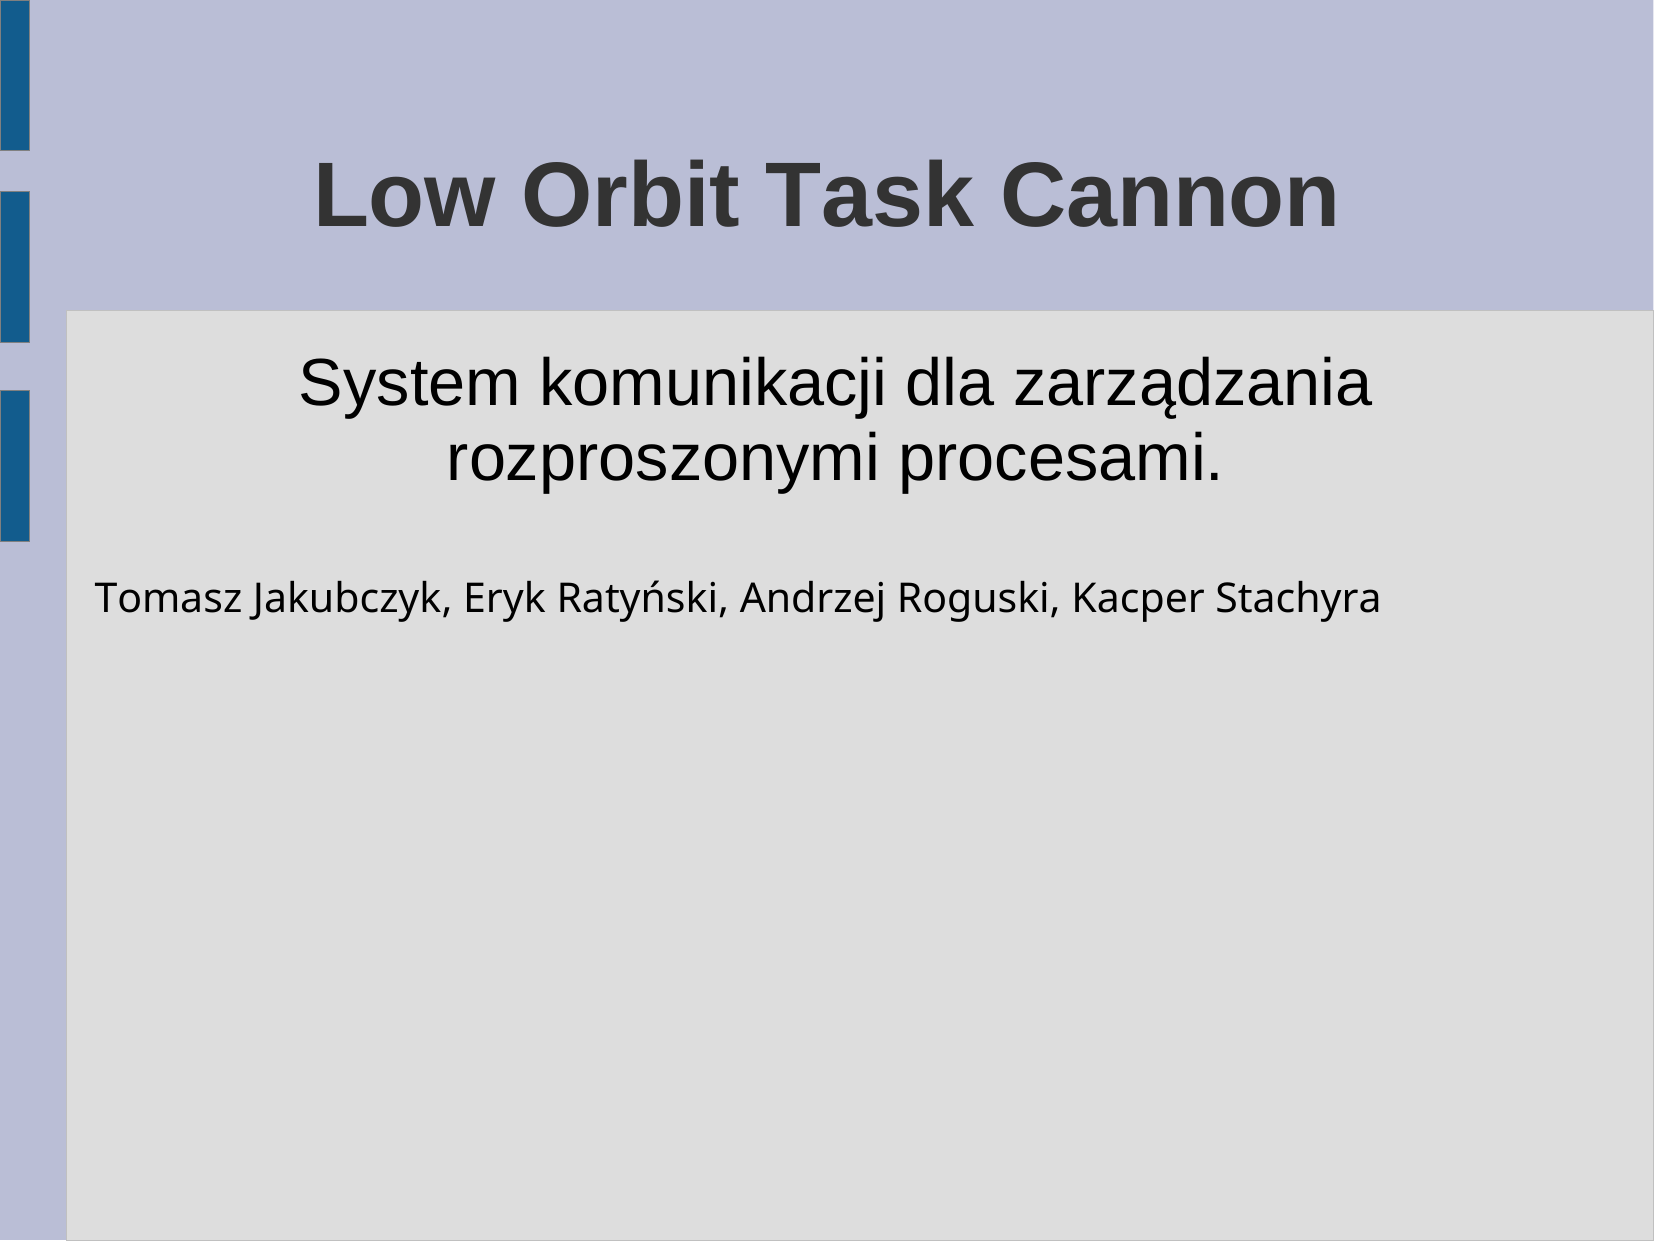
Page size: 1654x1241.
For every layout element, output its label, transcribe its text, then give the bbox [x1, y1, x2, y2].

list System komunikacji dla zarządzania rozproszonymi procesami. Tomasz Jakubczyk, Eryk Ratyński, Andrzej Roguski, Kacper Stachyra [94, 344, 1507, 1127]
title Low Orbit Task Cannon [121, 91, 1534, 299]
